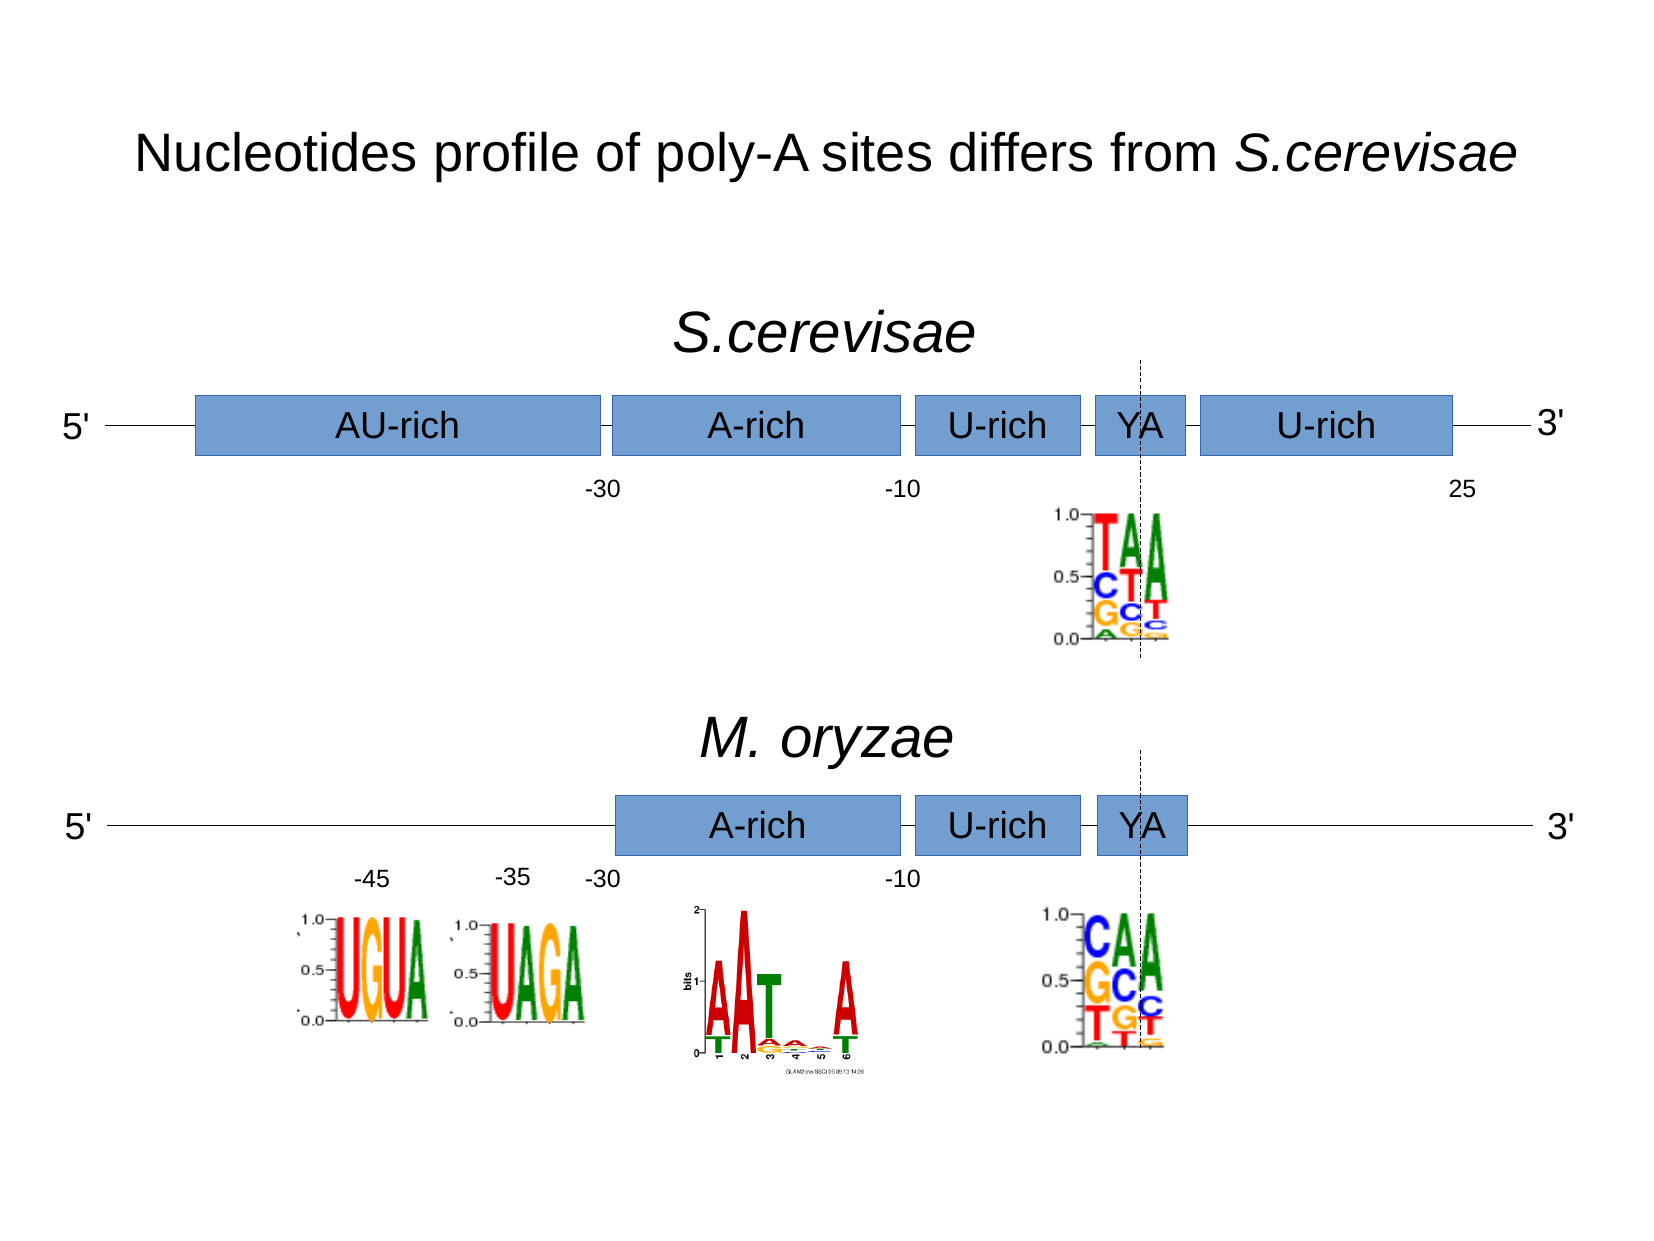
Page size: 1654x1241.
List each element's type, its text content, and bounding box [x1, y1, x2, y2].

text_box A-rich [612, 395, 901, 456]
picture [1053, 500, 1195, 646]
text_box 5' [49, 798, 108, 856]
text_box 5' [47, 398, 106, 456]
text_box U-rich [915, 395, 1081, 456]
text_box A-rich [615, 795, 901, 856]
text_box 3' [1522, 394, 1580, 451]
text_box YA [1095, 395, 1186, 456]
picture [450, 914, 601, 1036]
picture [675, 899, 871, 1077]
picture [1041, 900, 1192, 1054]
text_box S.cerevisae [657, 300, 993, 366]
text_box -30 [570, 467, 636, 511]
text_box AU-rich [195, 395, 601, 456]
text_box M. oryzae [660, 705, 995, 771]
text_box -35 [480, 855, 546, 898]
text_box YA [1097, 795, 1188, 856]
text_box -30 [570, 857, 636, 901]
text_box -10 [870, 467, 936, 511]
text_box -10 [870, 857, 936, 901]
text_box 3' [1532, 798, 1591, 856]
text_box U-rich [915, 795, 1081, 856]
text_box -45 [339, 857, 406, 901]
title Nucleotides profile of poly-A sites differs from S.cerevisae [82, 49, 1571, 257]
text_box U-rich [1200, 395, 1453, 456]
text_box 25 [1433, 467, 1492, 511]
picture [297, 909, 436, 1030]
